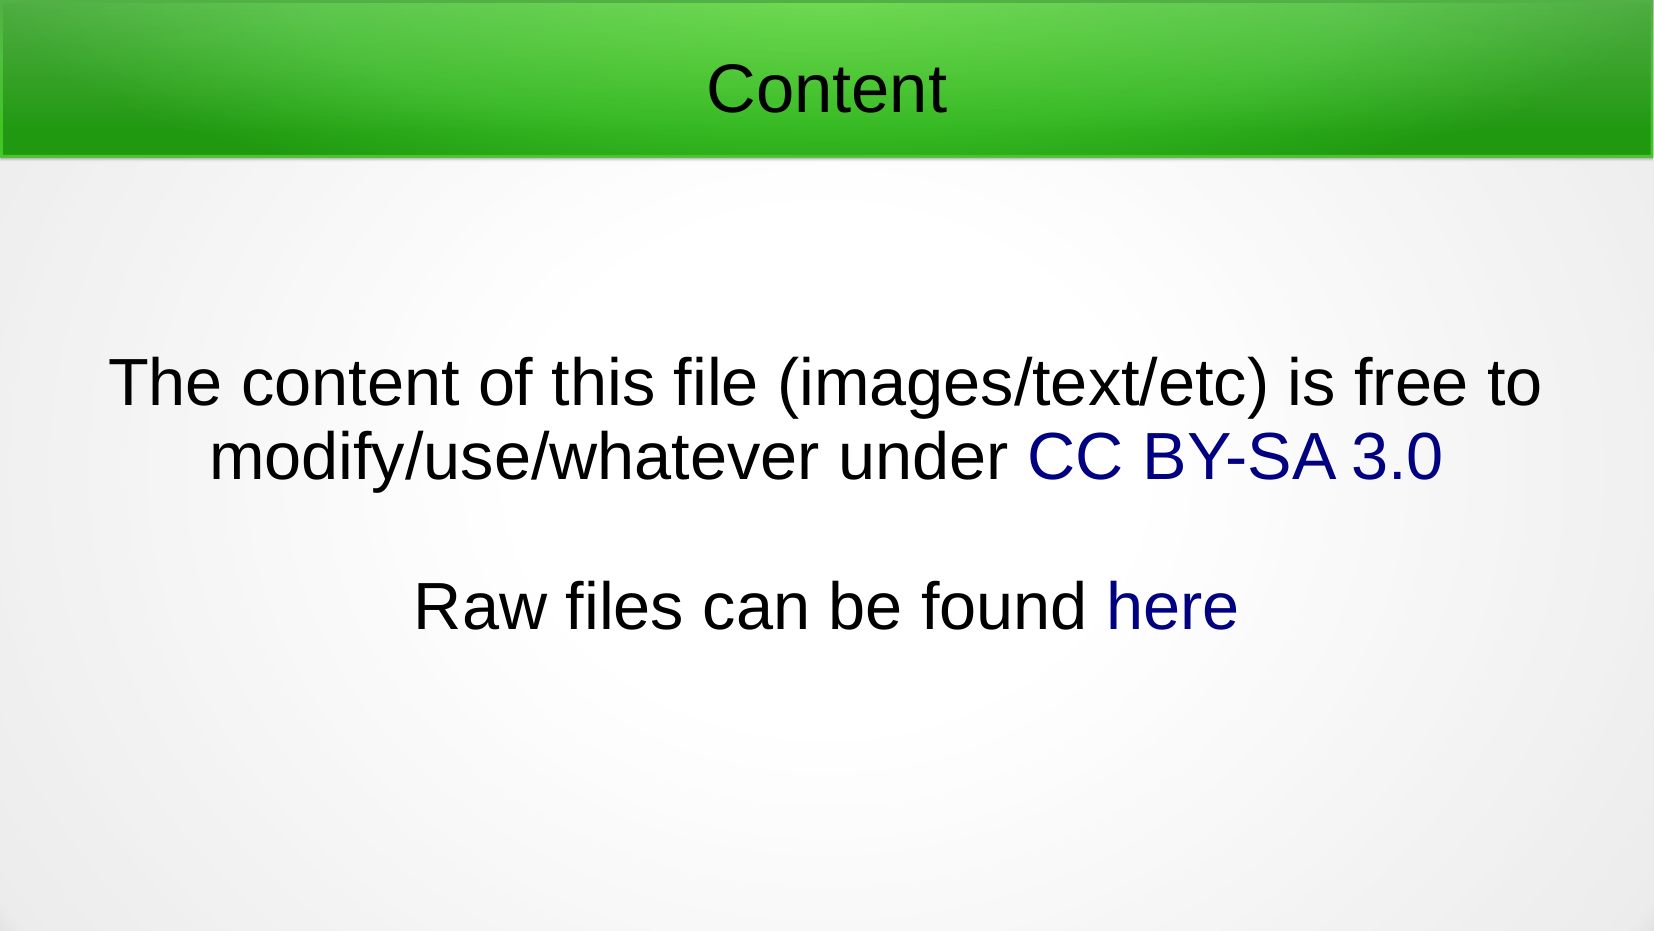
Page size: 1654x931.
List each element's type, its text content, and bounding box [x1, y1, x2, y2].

subtitle The content of this file (images/text/etc) is free to modify/use/whatever under CC BY-SA 3.0 Raw files can be found here [82, 224, 1571, 764]
title Content [82, 35, 1571, 142]
